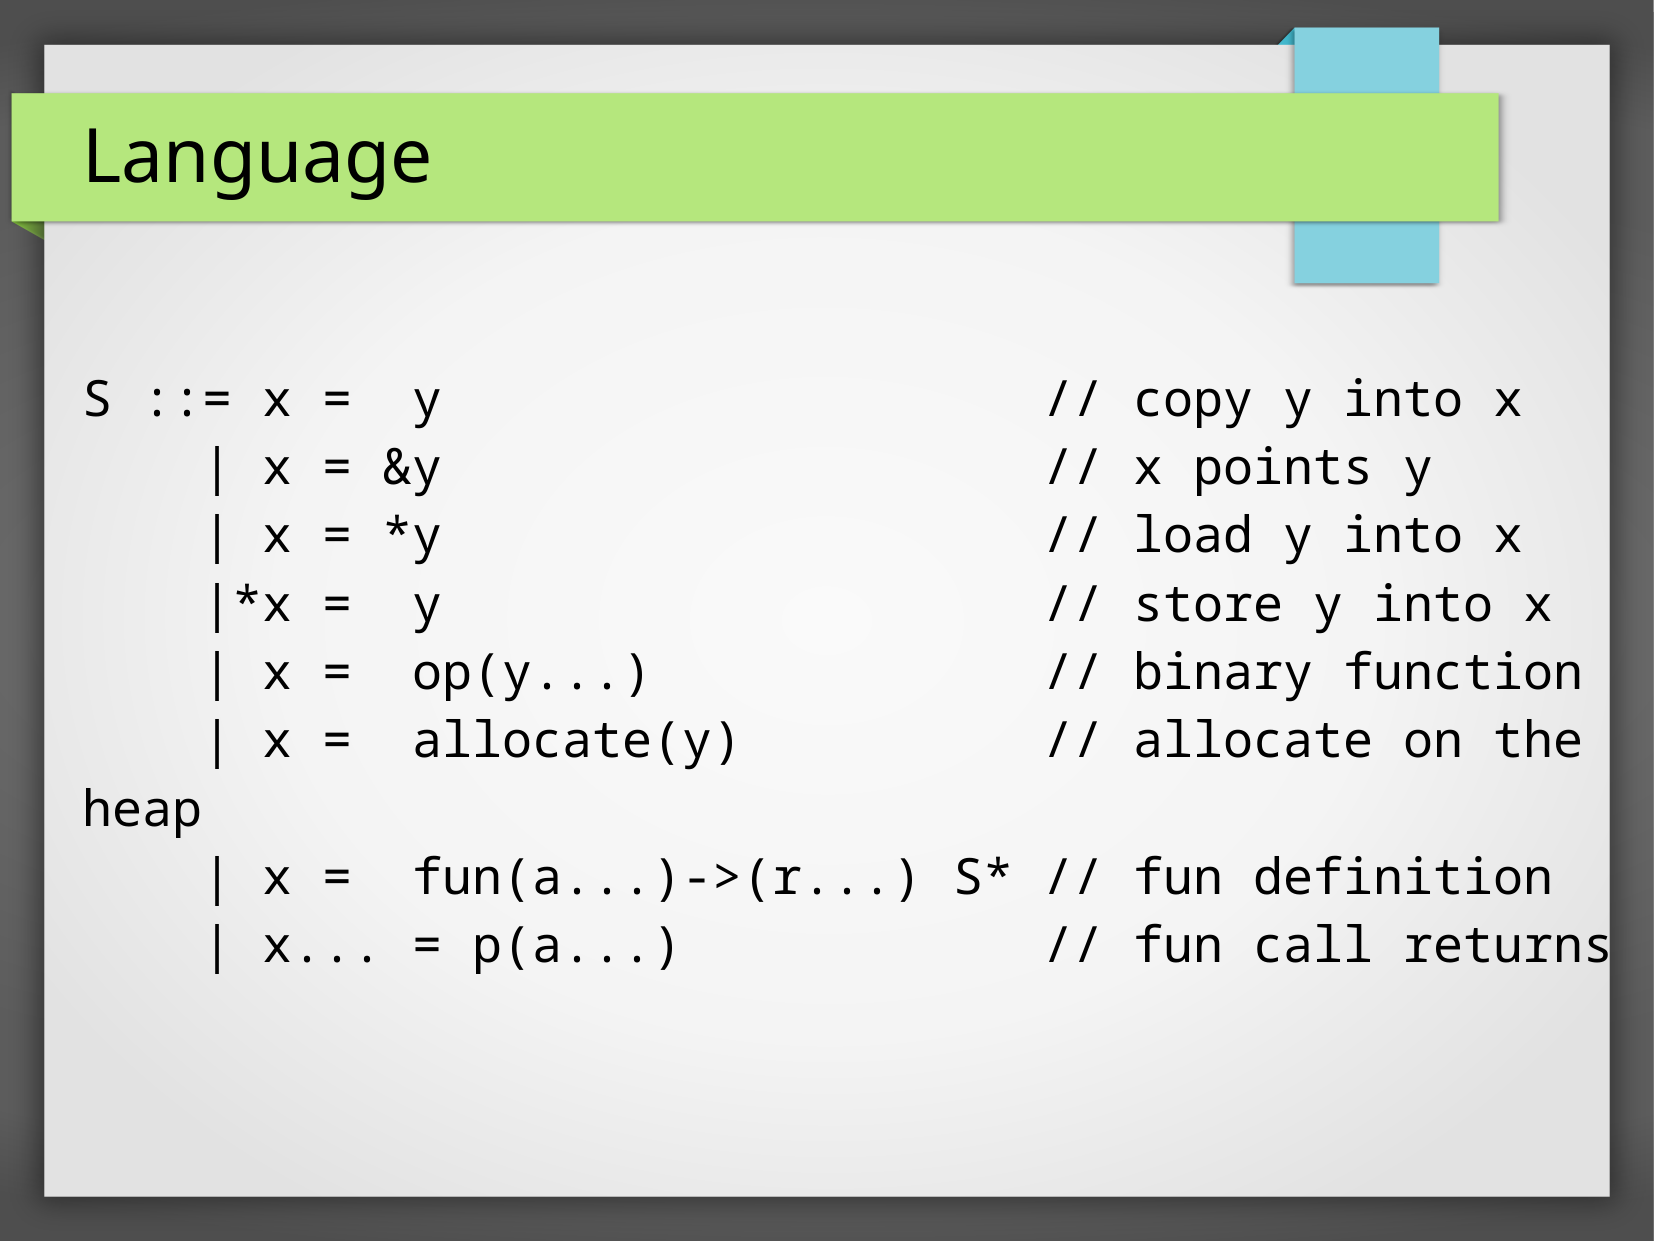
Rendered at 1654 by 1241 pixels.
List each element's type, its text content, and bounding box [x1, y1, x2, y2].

picture [0, 0, 1654, 1241]
subtitle S ::= x = y // copy y into x | x = &y // x points y | x = *y // load y into x |*x = y // store y into x | x = op(y...) // binary function | x = allocate(y) // allocate on the heap | x = fun(a...)->(r...) S* // fun definition | x... = p(a...) // fun call returns [82, 290, 1621, 1051]
title Language [82, 94, 1264, 213]
